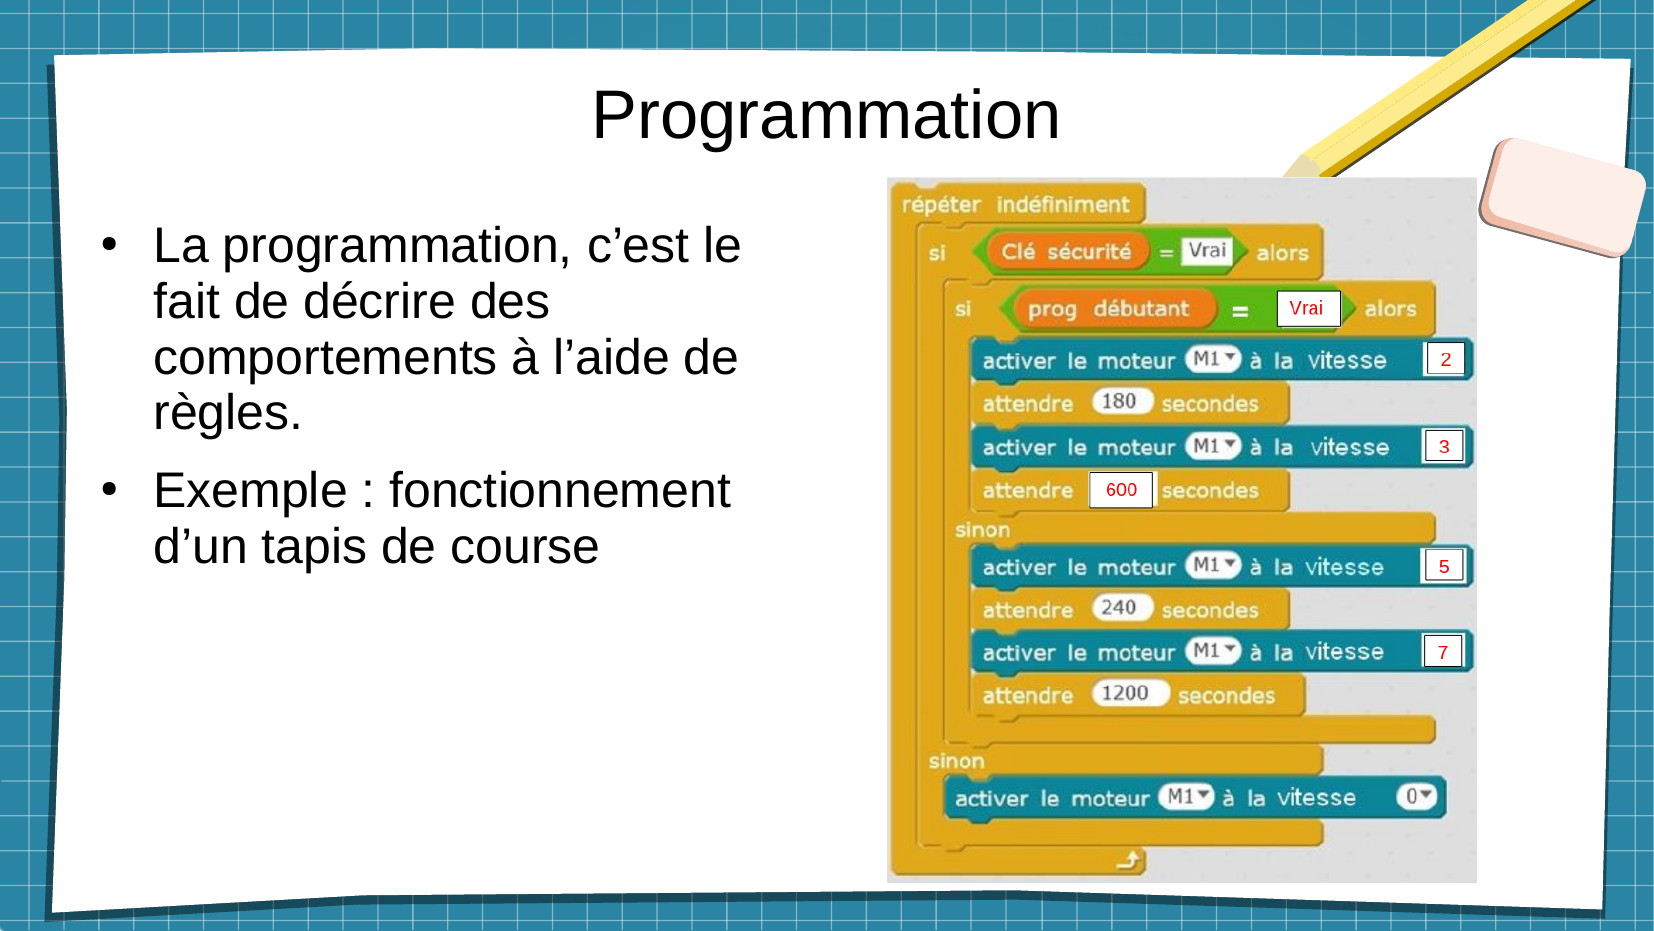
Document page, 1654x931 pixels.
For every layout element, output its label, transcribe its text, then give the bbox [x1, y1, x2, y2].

list La programmation, c’est le fait de décrire des comportements à l’aide de règles. Exemple : fonctionnement d’un tapis de course [82, 217, 809, 758]
title Programmation [82, 37, 1571, 193]
picture [885, 177, 1477, 883]
